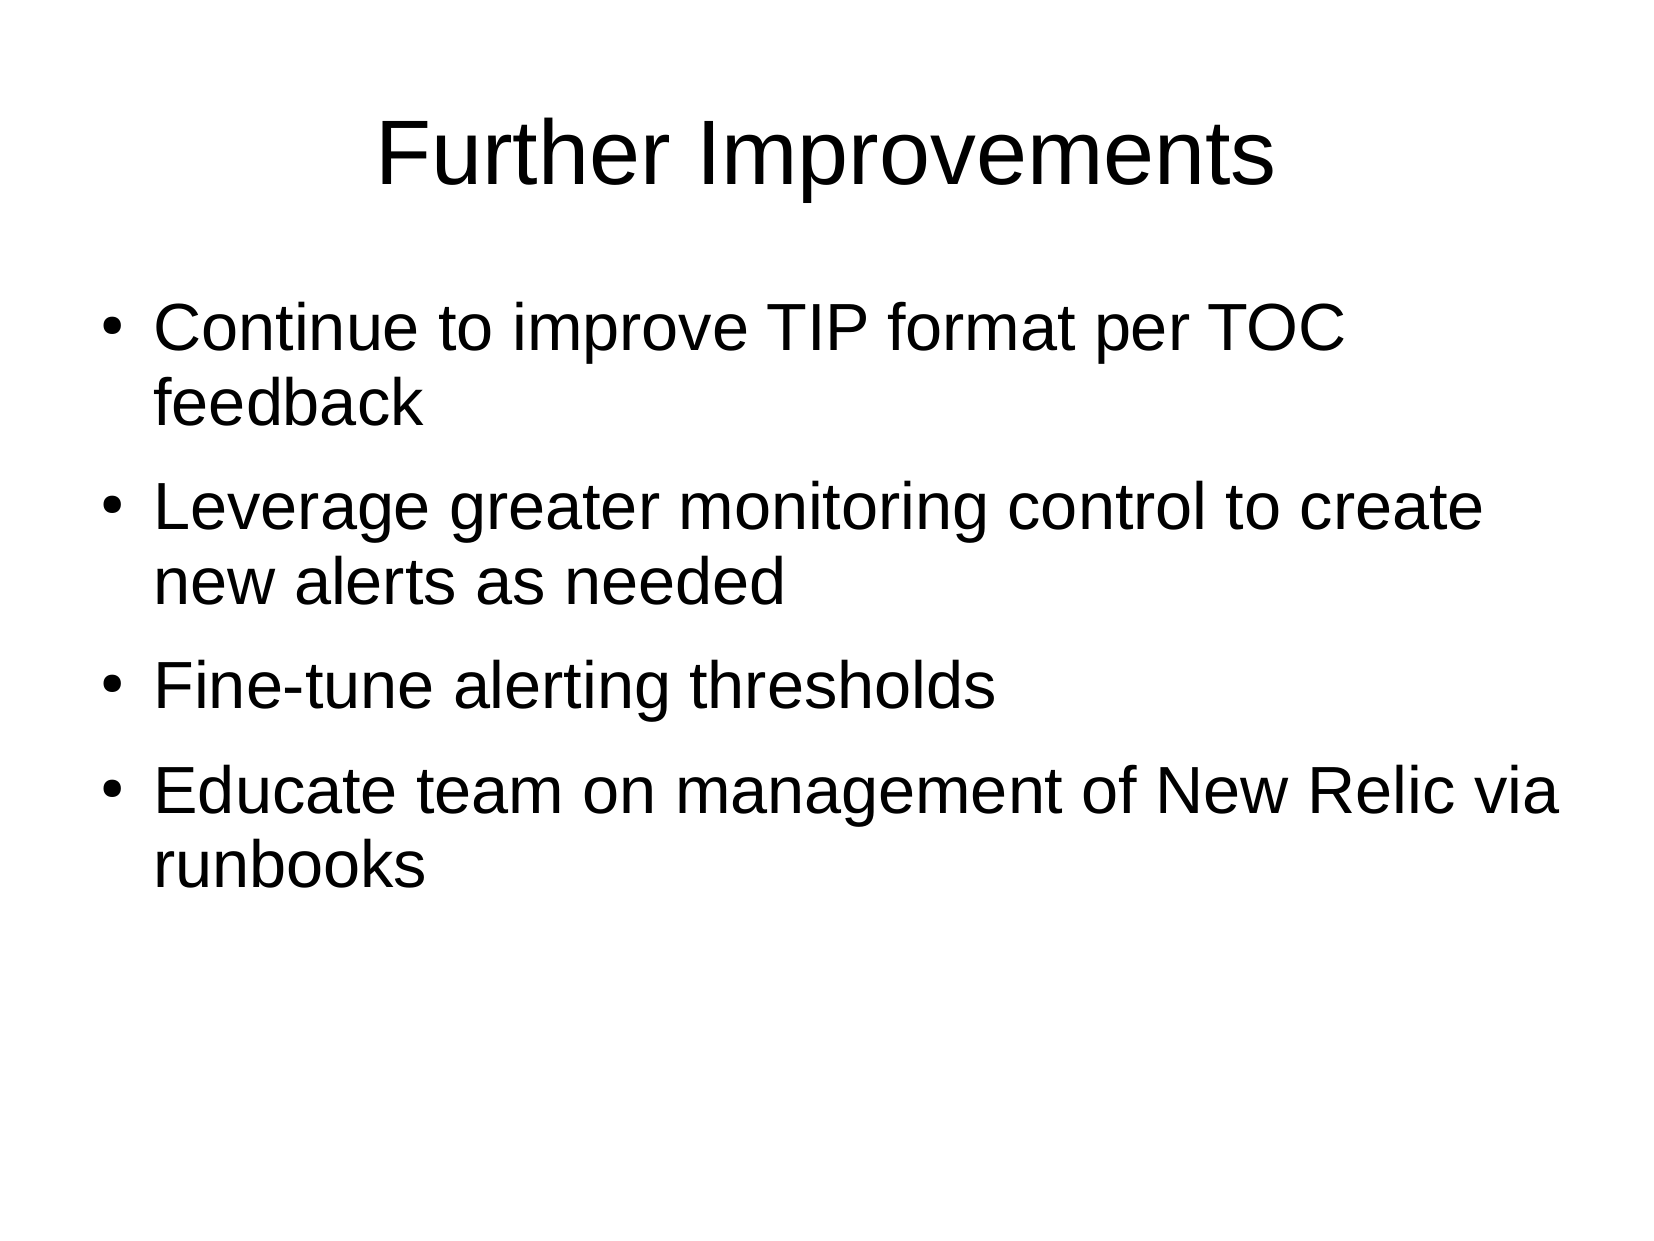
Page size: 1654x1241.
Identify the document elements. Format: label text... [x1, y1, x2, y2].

list Continue to improve TIP format per TOC feedback Leverage greater monitoring control to create new alerts as needed Fine-tune alerting thresholds Educate team on management of New Relic via runbooks [82, 290, 1571, 1010]
title Further Improvements [82, 49, 1571, 257]
